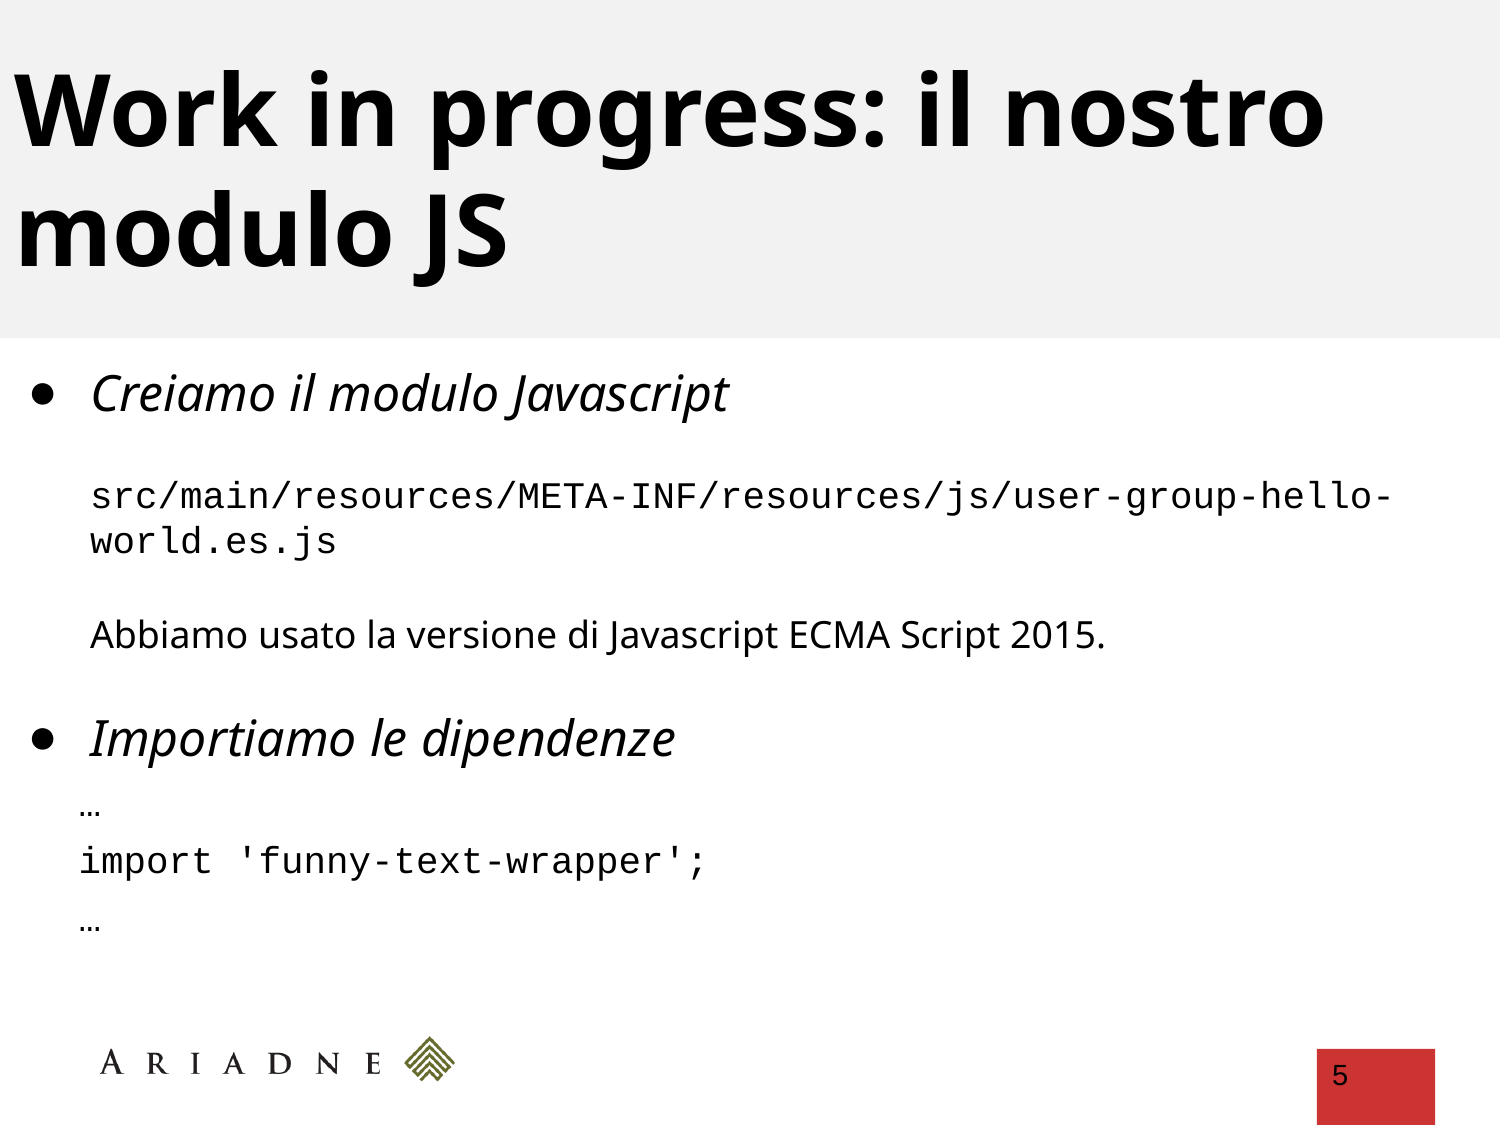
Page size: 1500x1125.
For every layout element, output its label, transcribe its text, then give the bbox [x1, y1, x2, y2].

title Work in progress: il nostro modulo JS [0, 0, 1500, 339]
subtitle Creiamo il modulo Javascript src/main/resources/META-INF/resources/js/user-group-hello-world.es.js Abbiamo usato la versione di Javascript ECMA Script 2015. Importiamo le dipendenze … import 'funny-text-wrapper'; … [0, 346, 1492, 1002]
picture [100, 1036, 455, 1083]
slide_number <number> [1316, 1048, 1436, 1125]
